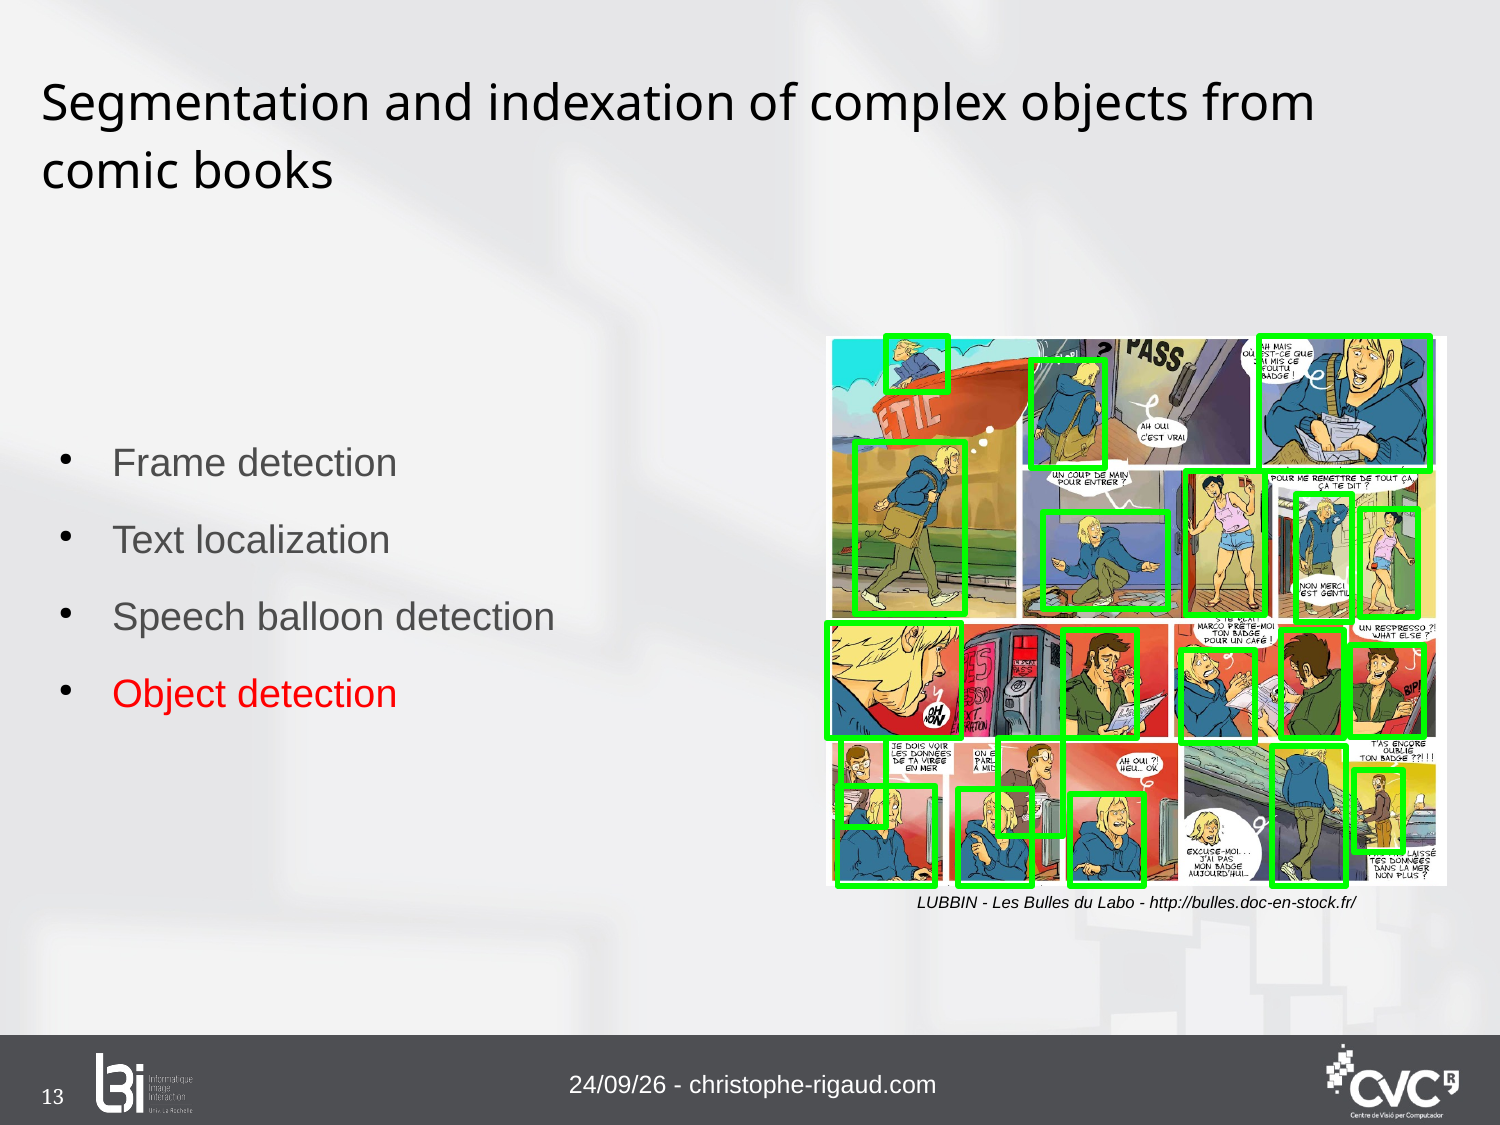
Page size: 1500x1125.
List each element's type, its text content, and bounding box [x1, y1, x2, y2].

picture [0, 0, 1500, 1125]
text_box LUBBIN - Les Bulles du Labo - http://bulles.doc-en-stock.fr/ [885, 885, 1388, 920]
title Segmentation and indexation of complex objects from comic books [41, 41, 1459, 229]
text_box 01/03/13 - christophe-rigaud.com [59, 1063, 1447, 1106]
list Frame detection Text localization Speech balloon detection Object detection [41, 437, 798, 768]
